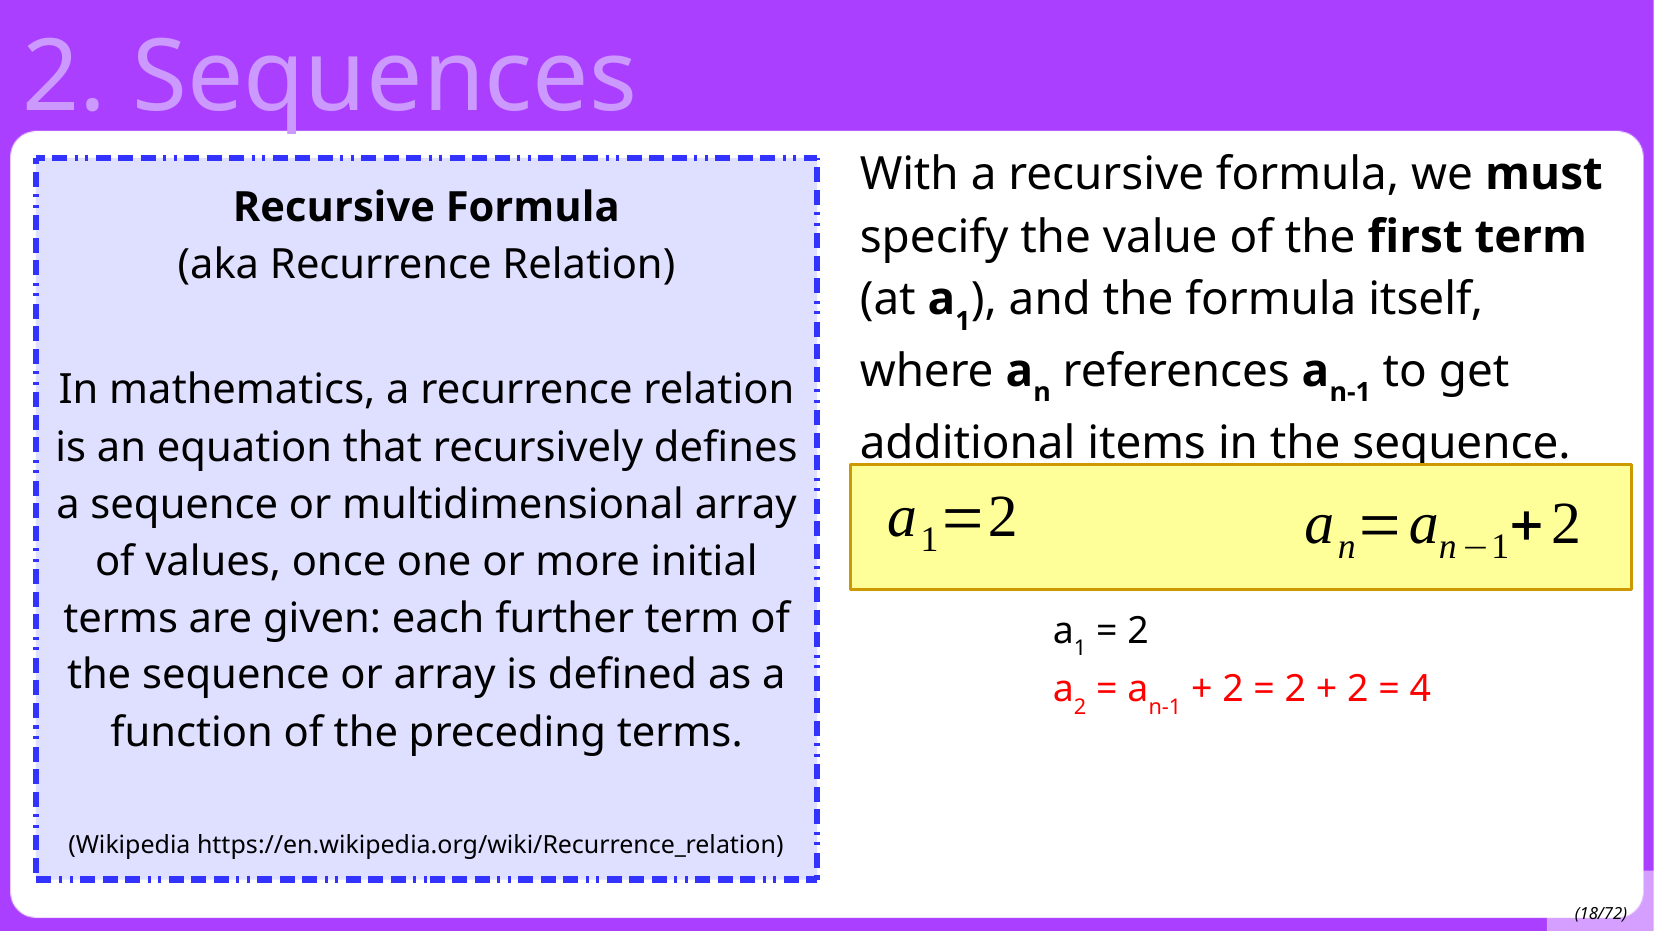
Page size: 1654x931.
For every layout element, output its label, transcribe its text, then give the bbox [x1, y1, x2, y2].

picture [0, 0, 1654, 931]
text_box Recursive Formula (aka Recurrence Relation) In mathematics, a recurrence relation is an equation that recursively defines a sequence or multidimensional array of values, once one or more initial terms are given: each further term of the sequence or array is defined as a function of the preceding terms. (Wikipedia https://en.wikipedia.org/wiki/Recurrence_relation) [35, 157, 818, 880]
text_box (<number>/72) [1546, 877, 1654, 931]
chart [872, 484, 1033, 560]
chart [1289, 490, 1594, 566]
text_box With a recursive formula, we must specify the value of the first term (at a1), and the formula itself, where an references an-1 to get additional items in the sequence. [839, 158, 1624, 455]
text_box +2 [1624, 870, 1654, 877]
text_box a1 = 2 a2 = an-1 + 2 = 2 + 2 = 4 a3 = an-1 + 2 = 4 + 2 = 6 a4 = an-1 + 2 = 6 + 2 = 8 etc. [860, 602, 1624, 890]
title 2. Sequences [22, 13, 1511, 130]
text_box [850, 464, 1632, 590]
